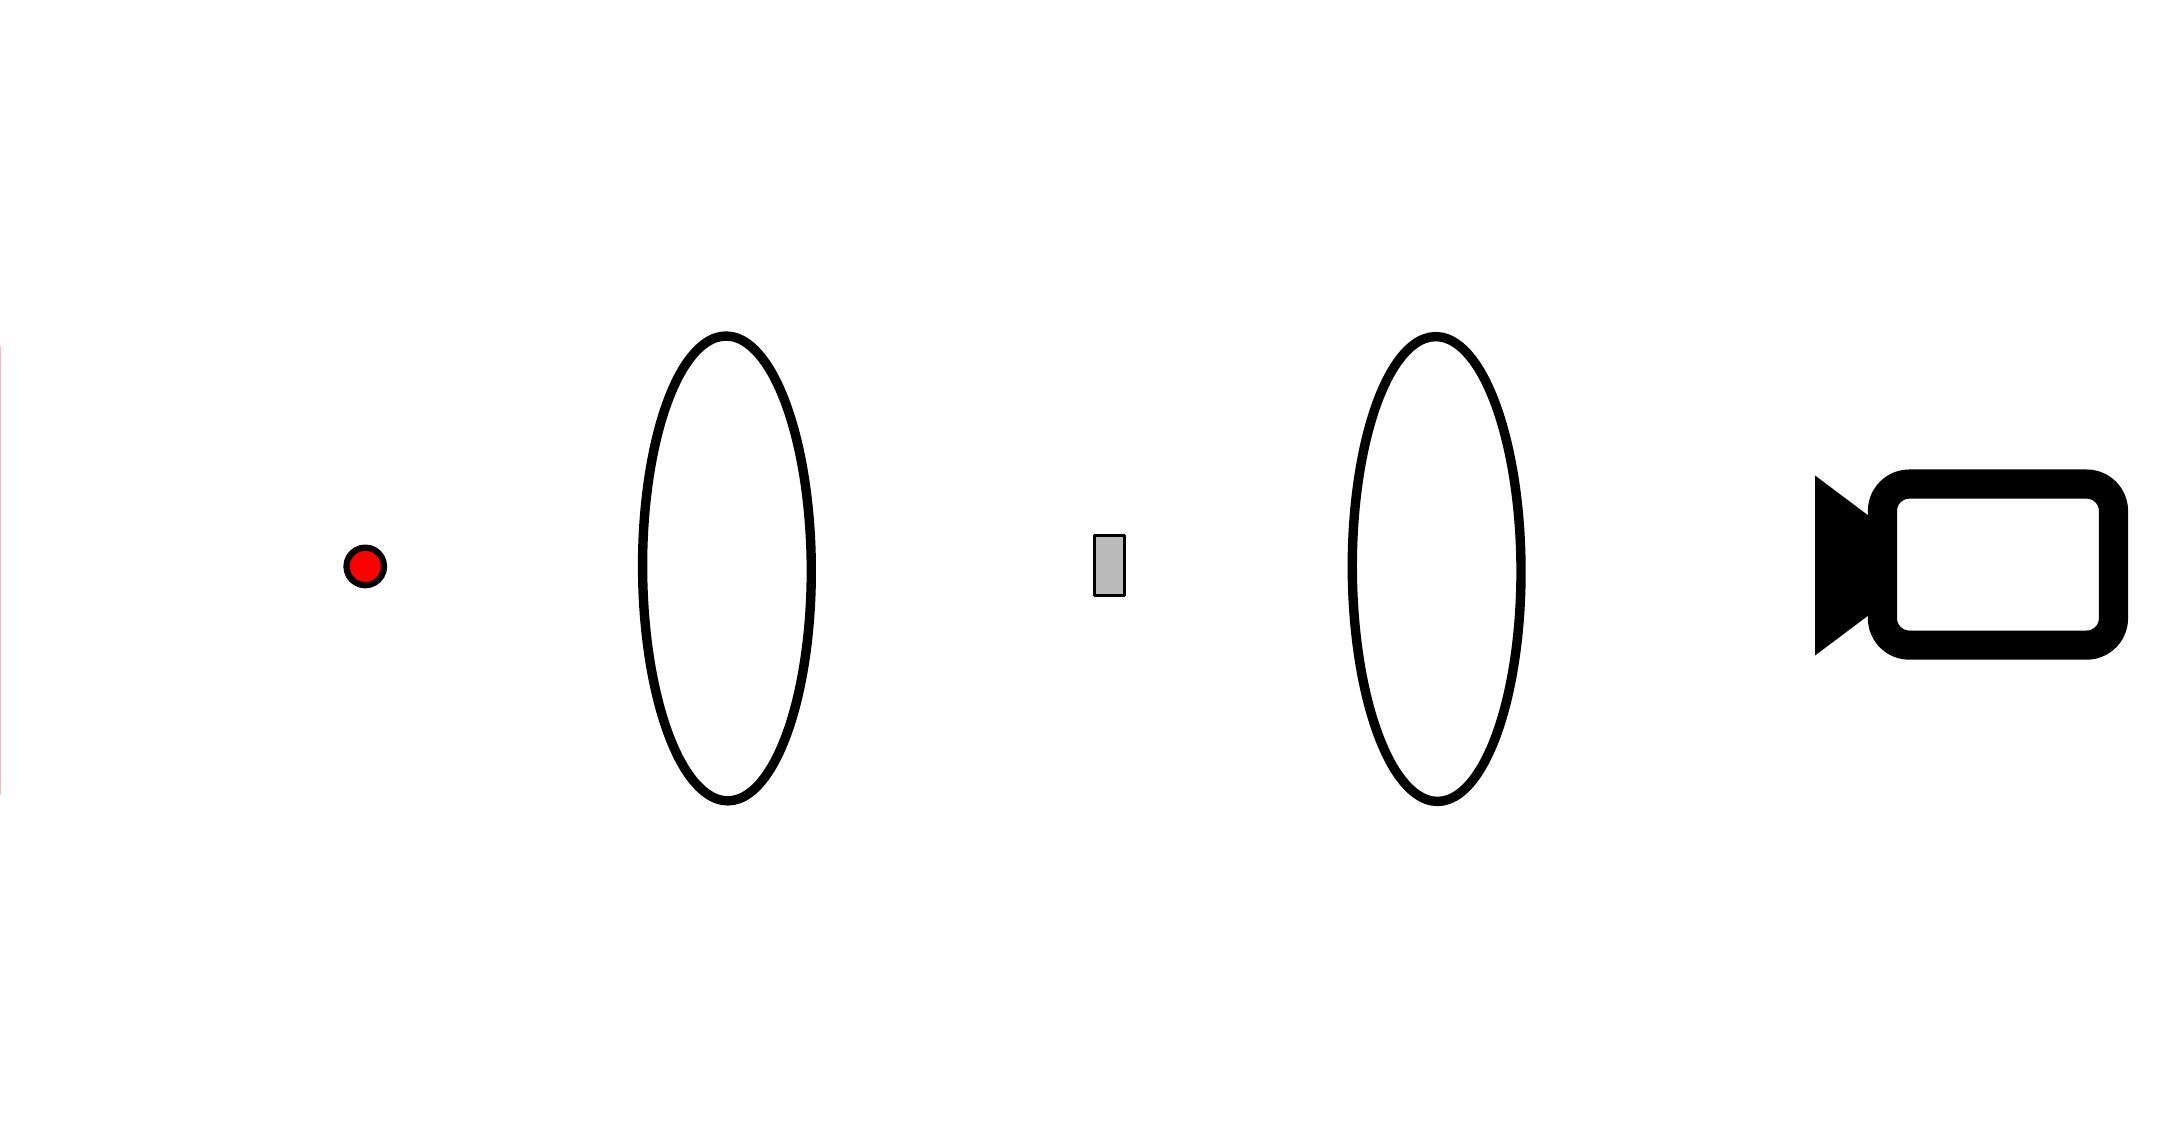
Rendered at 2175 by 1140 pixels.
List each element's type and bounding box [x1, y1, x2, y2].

text_box [1352, 336, 1522, 802]
text_box [1094, 535, 1125, 596]
text_box [346, 547, 385, 586]
text_box [1882, 484, 2114, 646]
text_box [1815, 475, 1876, 656]
text_box [642, 336, 812, 801]
